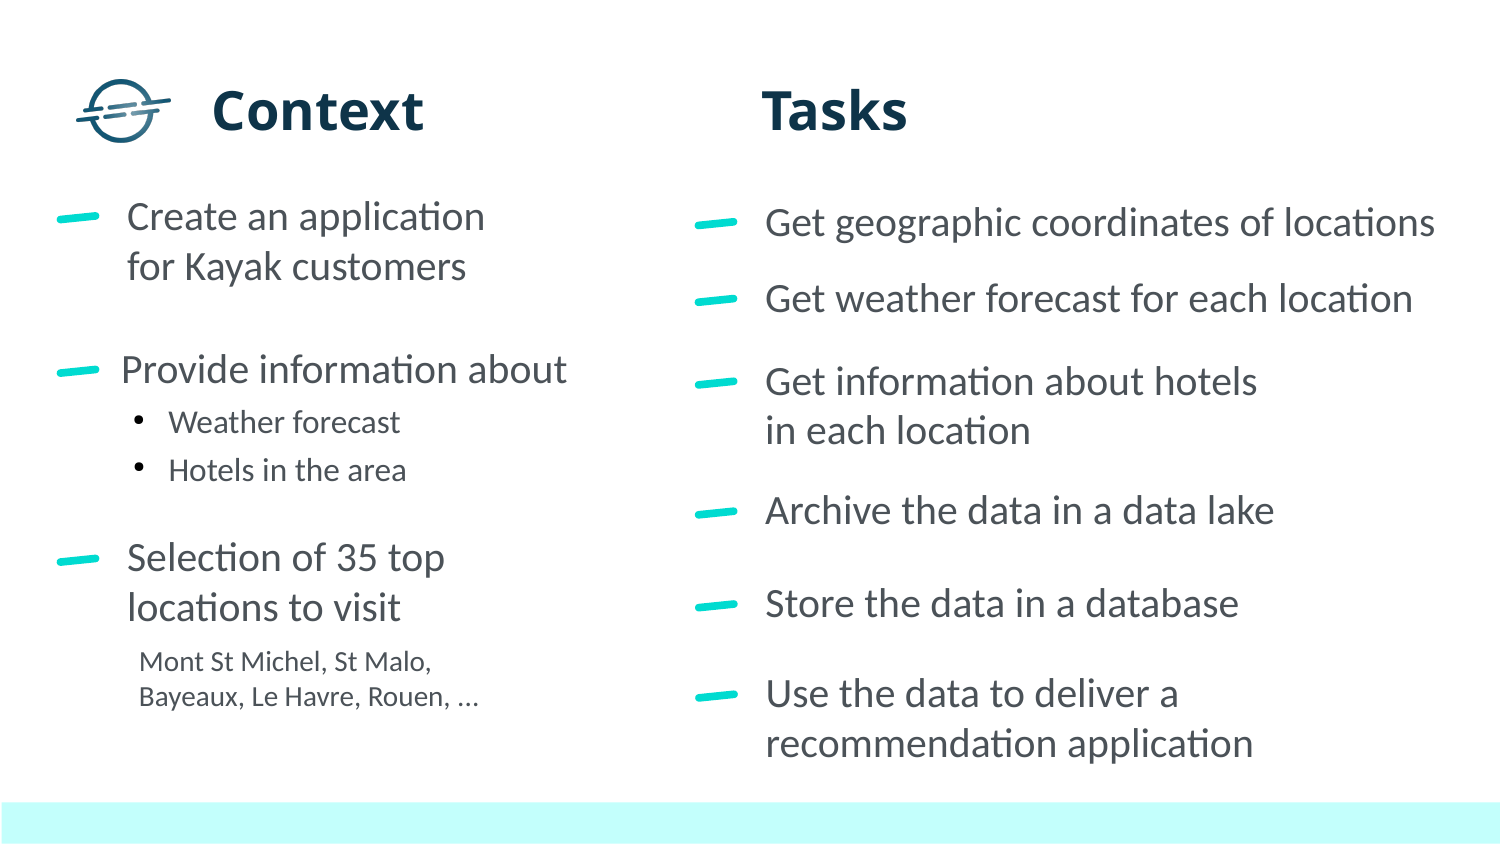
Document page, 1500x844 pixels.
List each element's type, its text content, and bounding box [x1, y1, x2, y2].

title Store the data in a database [750, 561, 1317, 649]
text_box [1, 802, 1500, 844]
title Archive the data in a data lake [750, 468, 1317, 556]
title Mont St Michel, St Malo, Bayeaux, Le Havre, Rouen, ... [124, 627, 515, 731]
picture [76, 79, 171, 143]
title Weather forecast [117, 385, 509, 455]
text_box [56, 365, 100, 377]
title Get information about hotels in each location [750, 338, 1294, 468]
text_box [56, 554, 100, 566]
title Create an application for Kayak customers [112, 174, 519, 299]
title Tasks [746, 61, 1047, 163]
title Provide information about [106, 326, 602, 414]
title Use the data to deliver a recommendation application [750, 651, 1291, 777]
text_box [694, 377, 738, 389]
text_box [694, 294, 738, 307]
text_box [56, 212, 100, 224]
title Hotels in the area [118, 432, 509, 502]
title Get weather forecast for each location [750, 255, 1455, 343]
text_box [694, 218, 738, 230]
title Selection of 35 top locations to visit [112, 514, 524, 660]
title Context [196, 61, 498, 163]
title Get geographic coordinates of locations [750, 180, 1471, 261]
text_box [695, 690, 738, 702]
text_box [694, 507, 738, 519]
text_box [695, 600, 738, 612]
